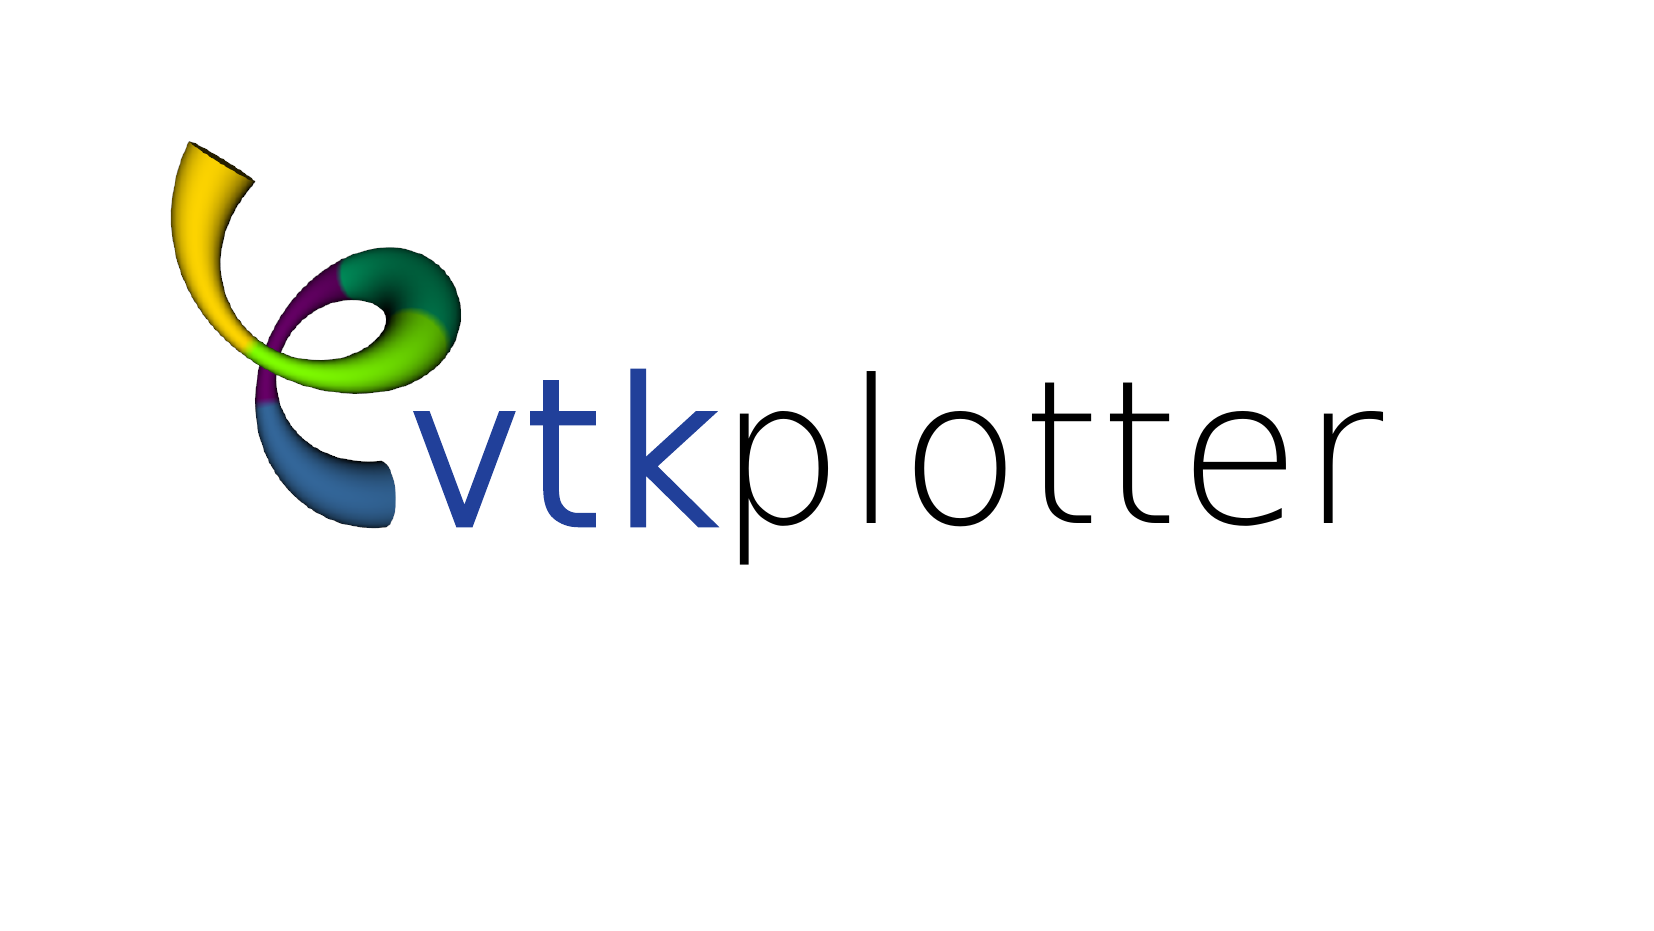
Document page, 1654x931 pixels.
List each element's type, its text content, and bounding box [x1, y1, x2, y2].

text_box vtkplotter [390, 330, 1456, 812]
picture [153, 131, 473, 536]
